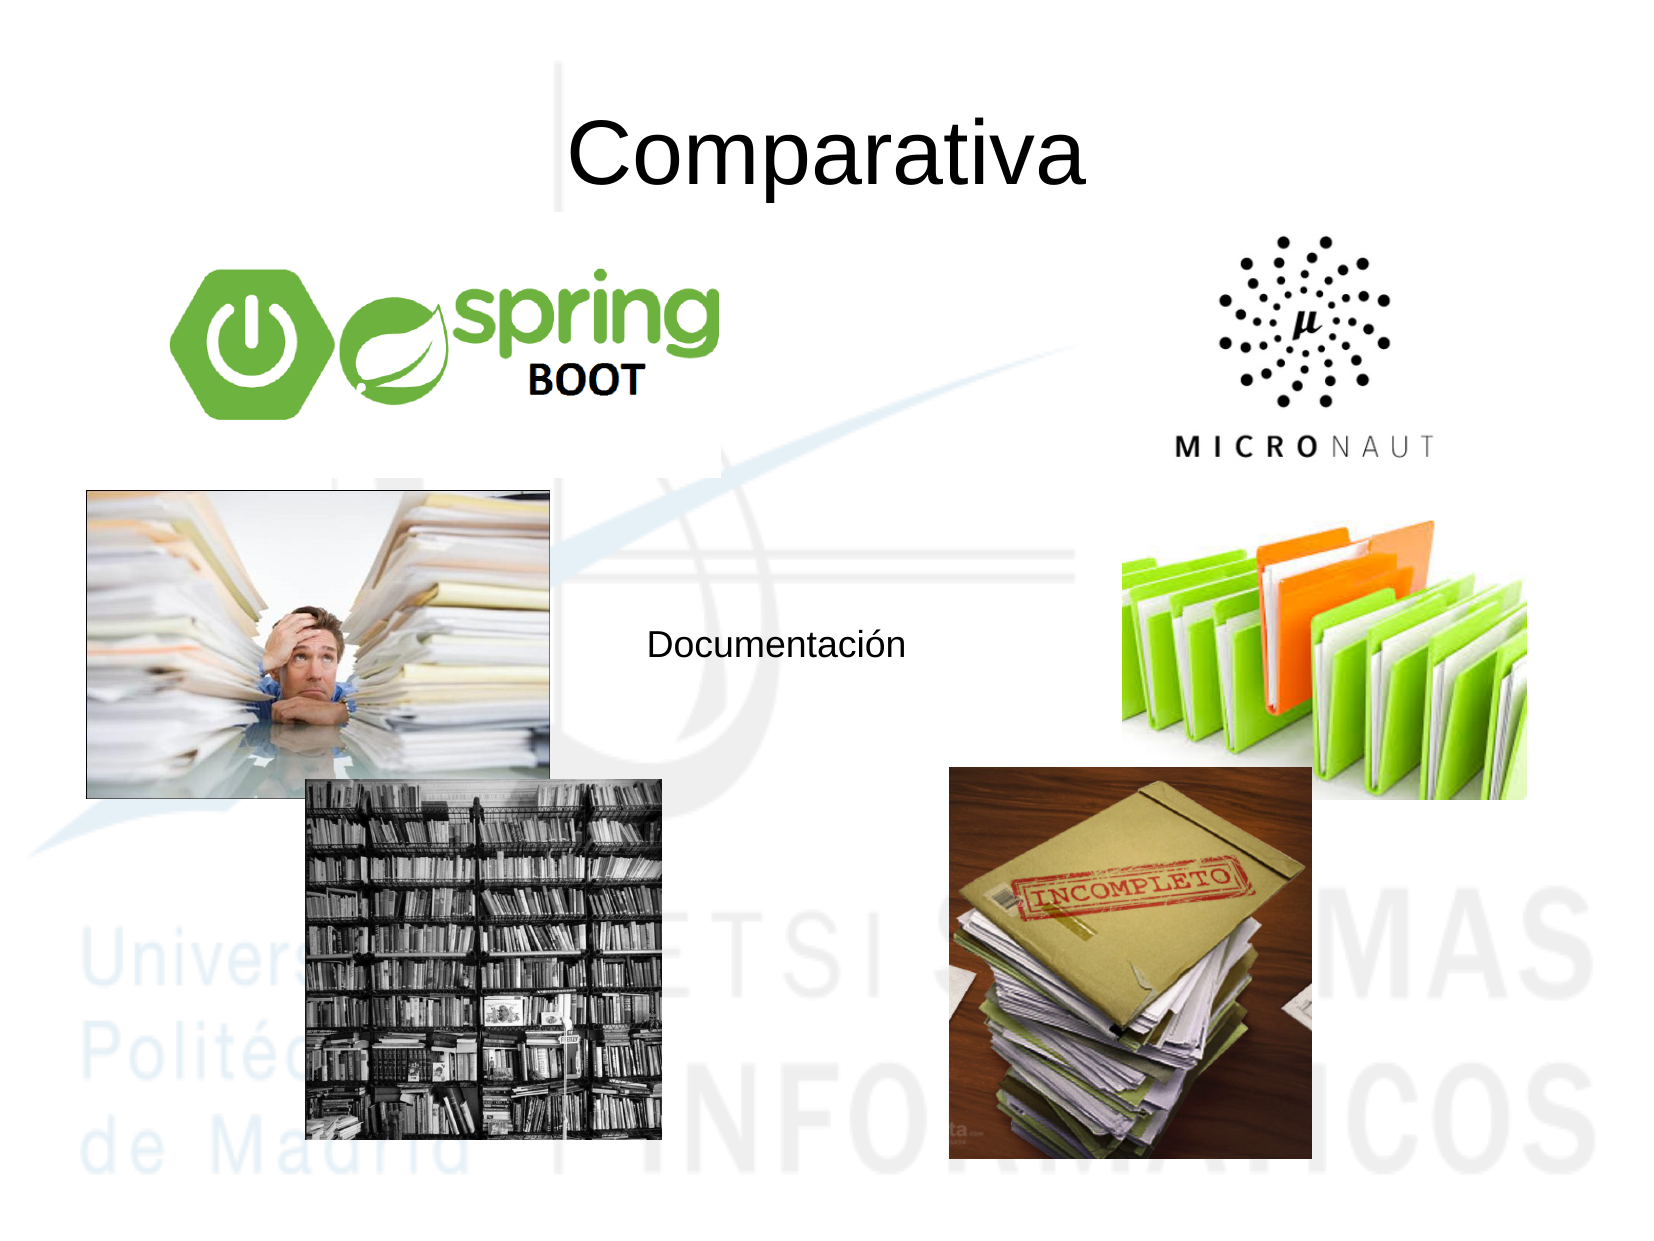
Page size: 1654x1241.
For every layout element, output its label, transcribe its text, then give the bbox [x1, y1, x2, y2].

title Comparativa [82, 49, 1571, 257]
picture [0, 11, 1640, 1229]
text_box Documentación [631, 616, 922, 674]
